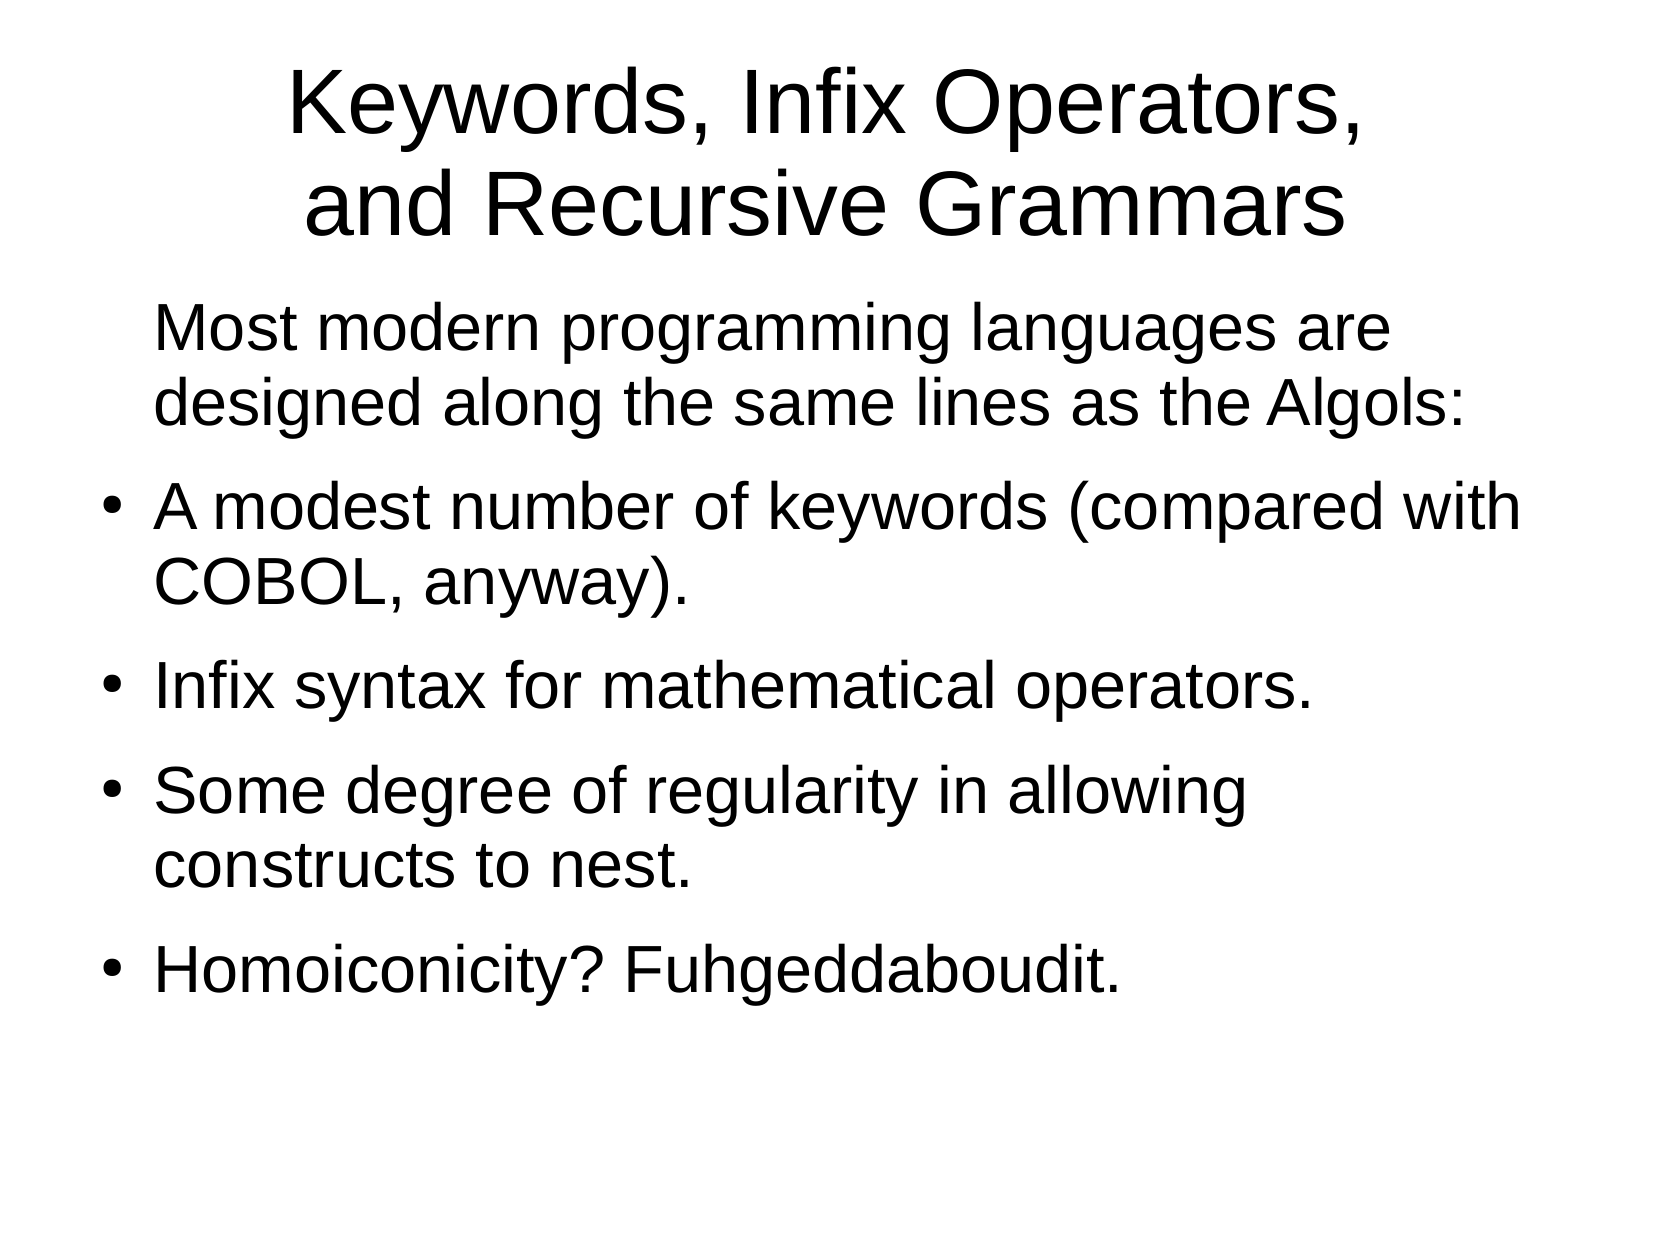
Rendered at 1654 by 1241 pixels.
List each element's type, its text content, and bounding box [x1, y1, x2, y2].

list Most modern programming languages are designed along the same lines as the Algols: A modest number of keywords (compared with COBOL, anyway). Infix syntax for mathematical operators. Some degree of regularity in allowing constructs to nest. Homoiconicity? Fuhgeddaboudit. [82, 290, 1538, 1010]
title Keywords, Infix Operators, and Recursive Grammars [82, 49, 1571, 257]
